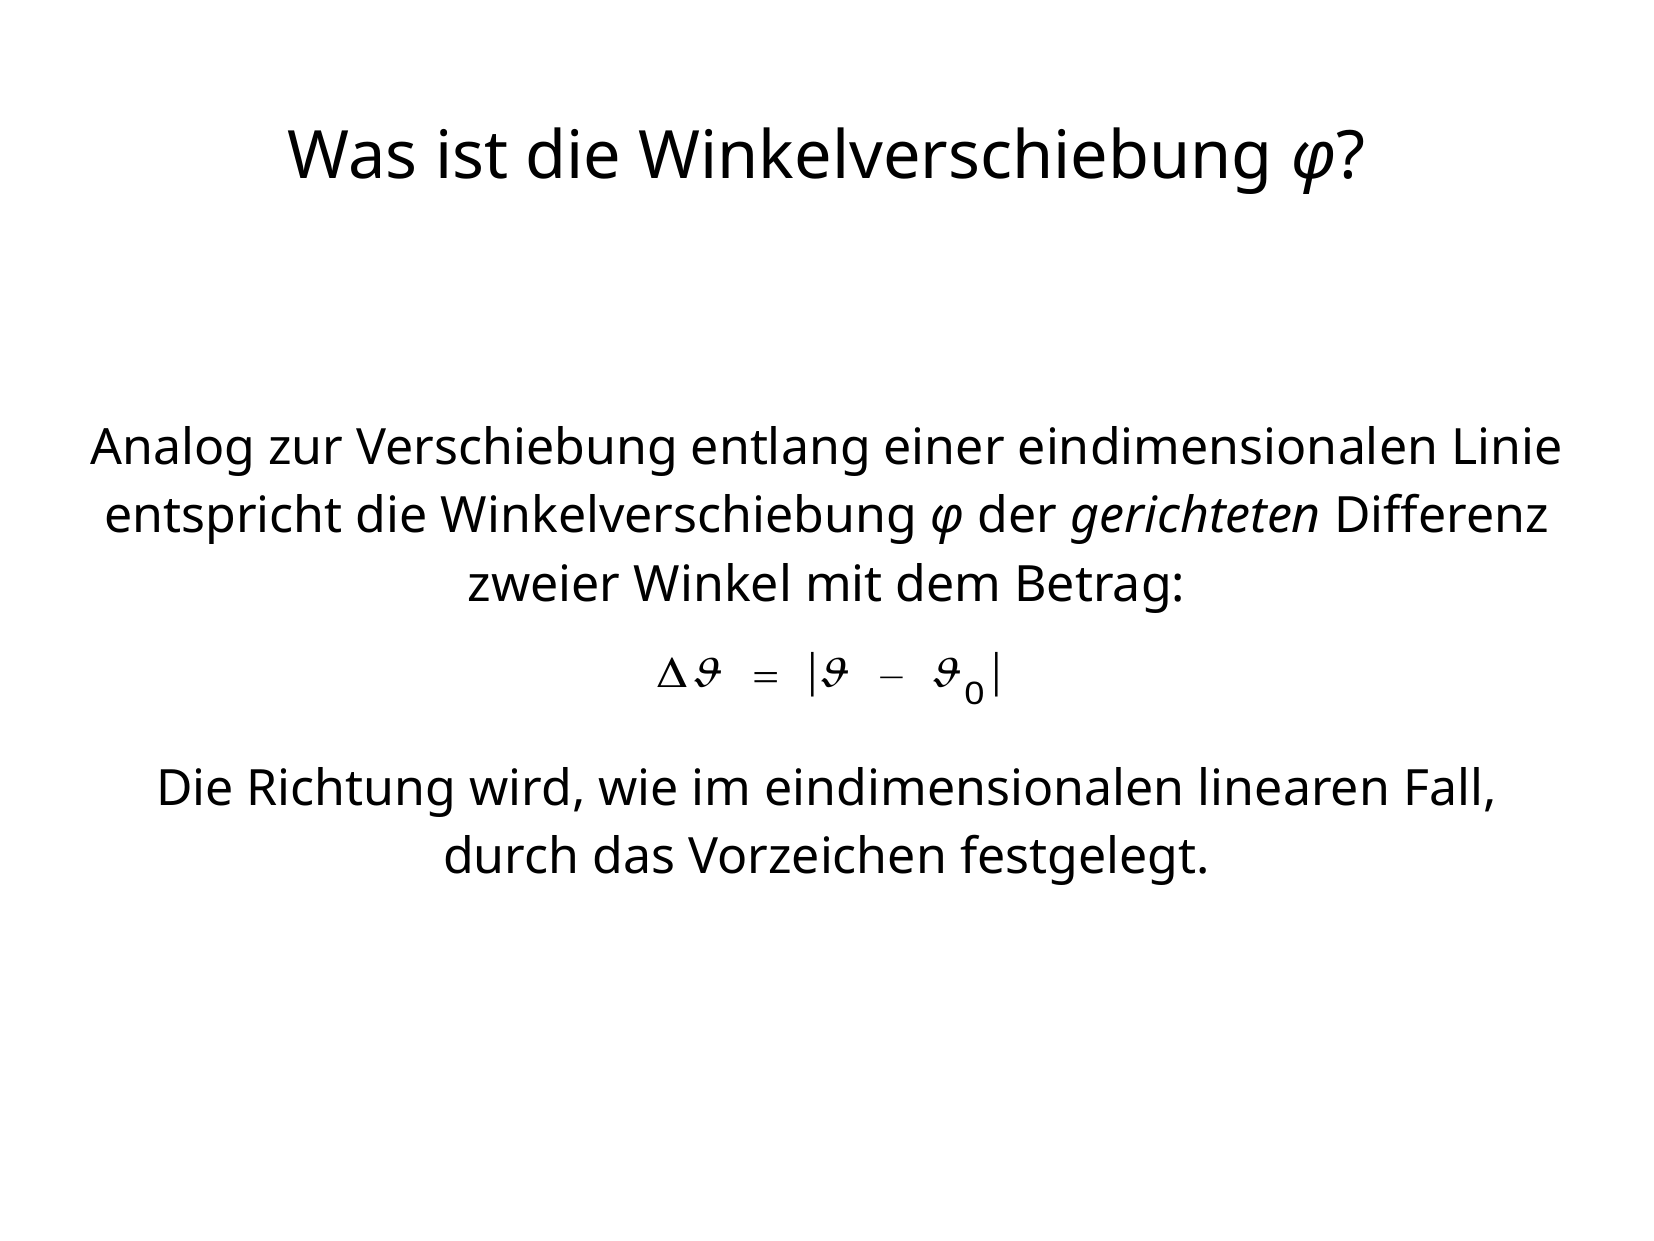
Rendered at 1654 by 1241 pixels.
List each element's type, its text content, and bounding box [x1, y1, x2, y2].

title Was ist die Winkelverschiebung φ? [82, 49, 1571, 257]
chart [648, 645, 1005, 713]
subtitle Analog zur Verschiebung entlang einer eindimensionalen Linie entspricht die Winkelverschiebung φ der gerichteten Differenz zweier Winkel mit dem Betrag: Die Richtung wird, wie im eindimensionalen linearen Fall, durch das Vorzeichen festgelegt. [82, 290, 1571, 1010]
